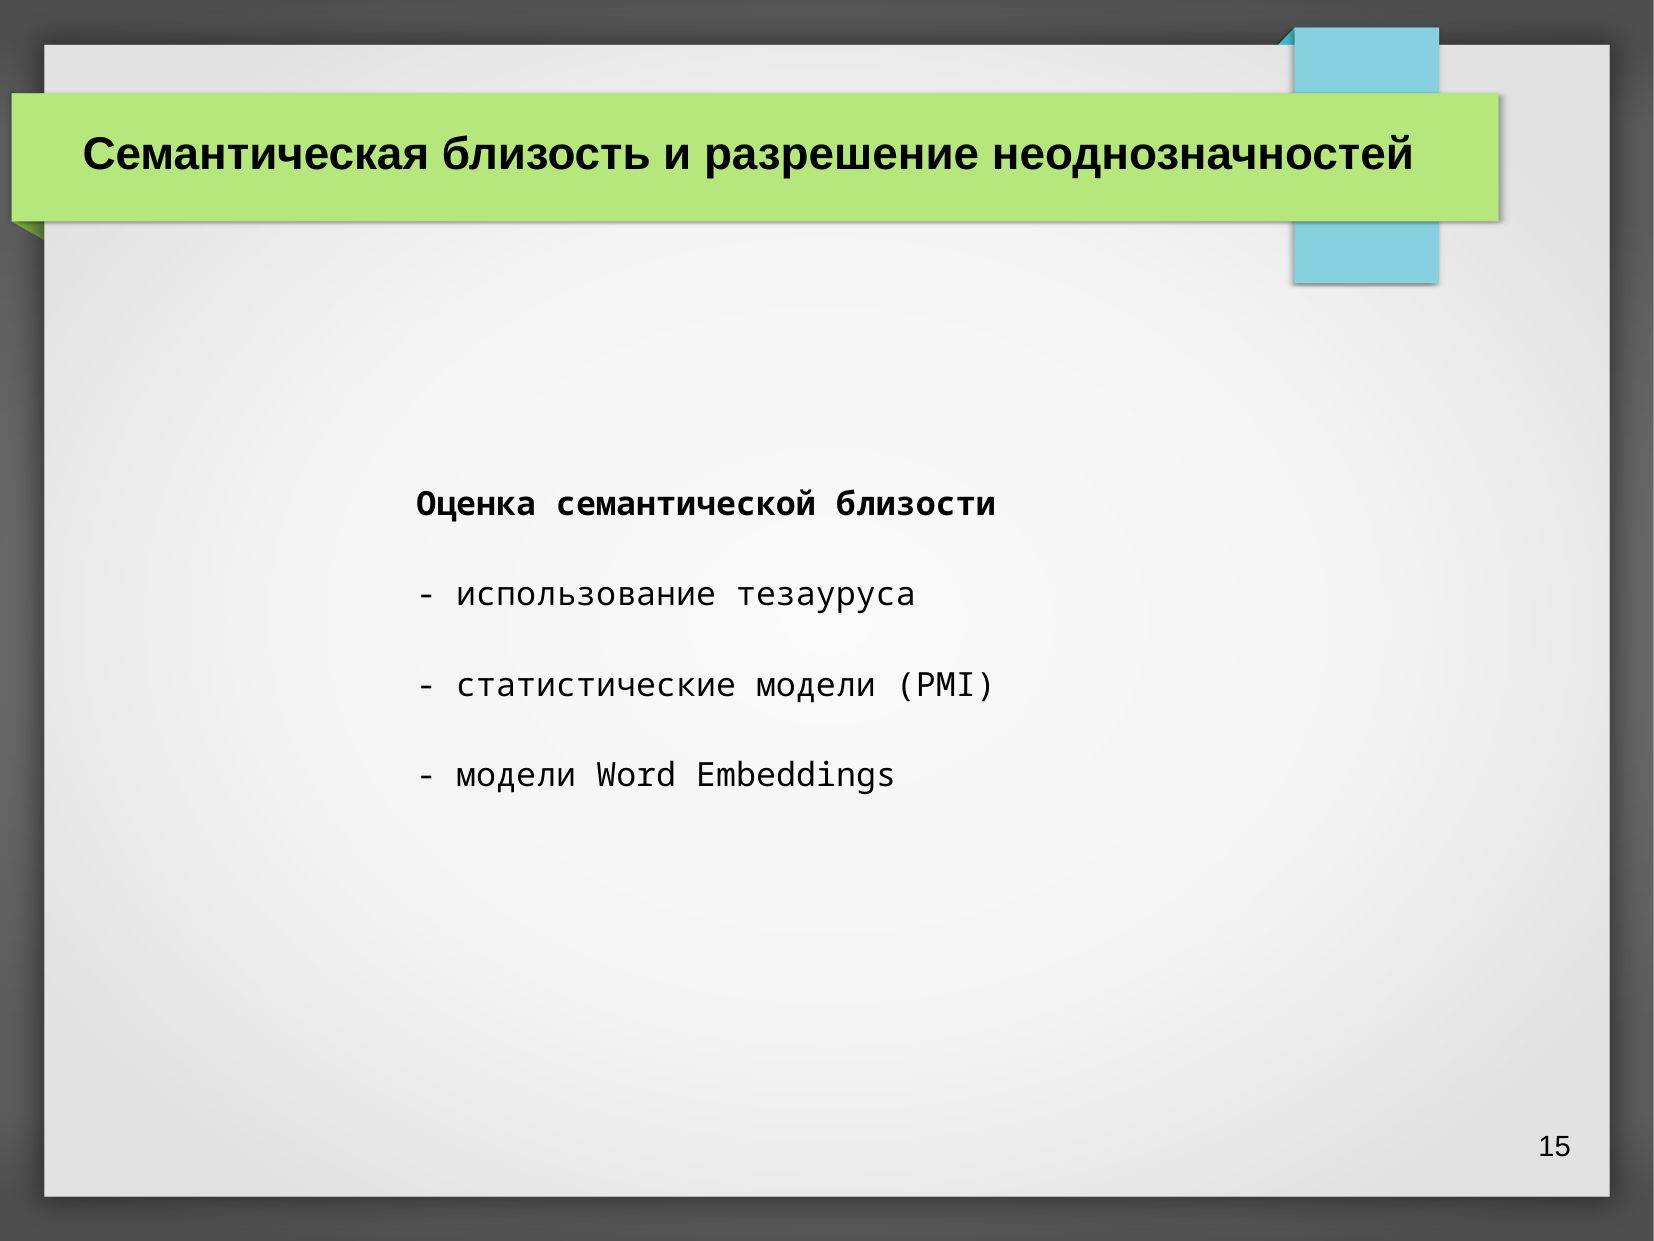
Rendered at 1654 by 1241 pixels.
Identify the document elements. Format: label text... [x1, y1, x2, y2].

picture [0, 0, 1654, 1241]
text_box Оценка семантической близости - использование тезауруса - статистические модели (PMI) - модели Word Embeddings [401, 472, 1075, 757]
title Семантическая близость и разрешение неоднозначностей [82, 121, 1489, 187]
